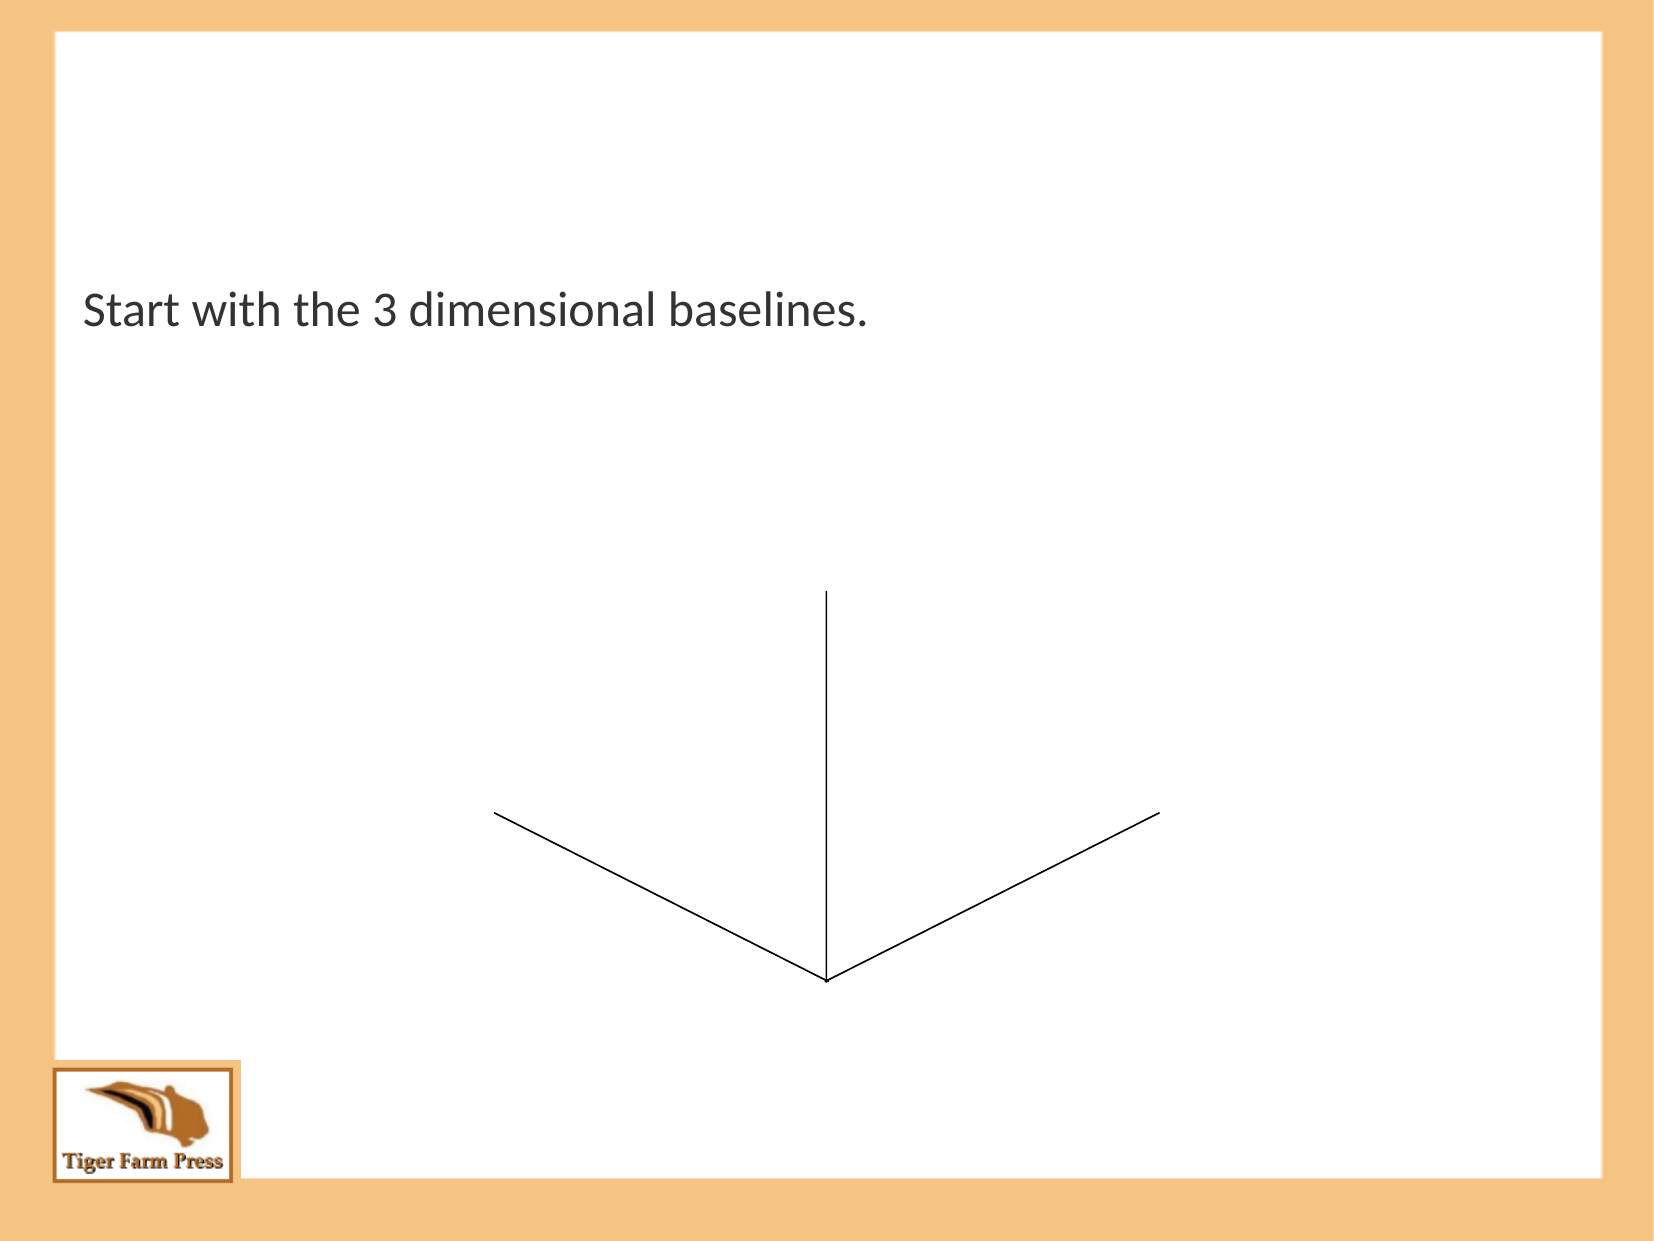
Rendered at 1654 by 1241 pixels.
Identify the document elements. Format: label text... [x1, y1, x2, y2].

list Start with the 3 dimensional baselines. [82, 290, 1572, 1109]
picture [0, 0, 1654, 1241]
